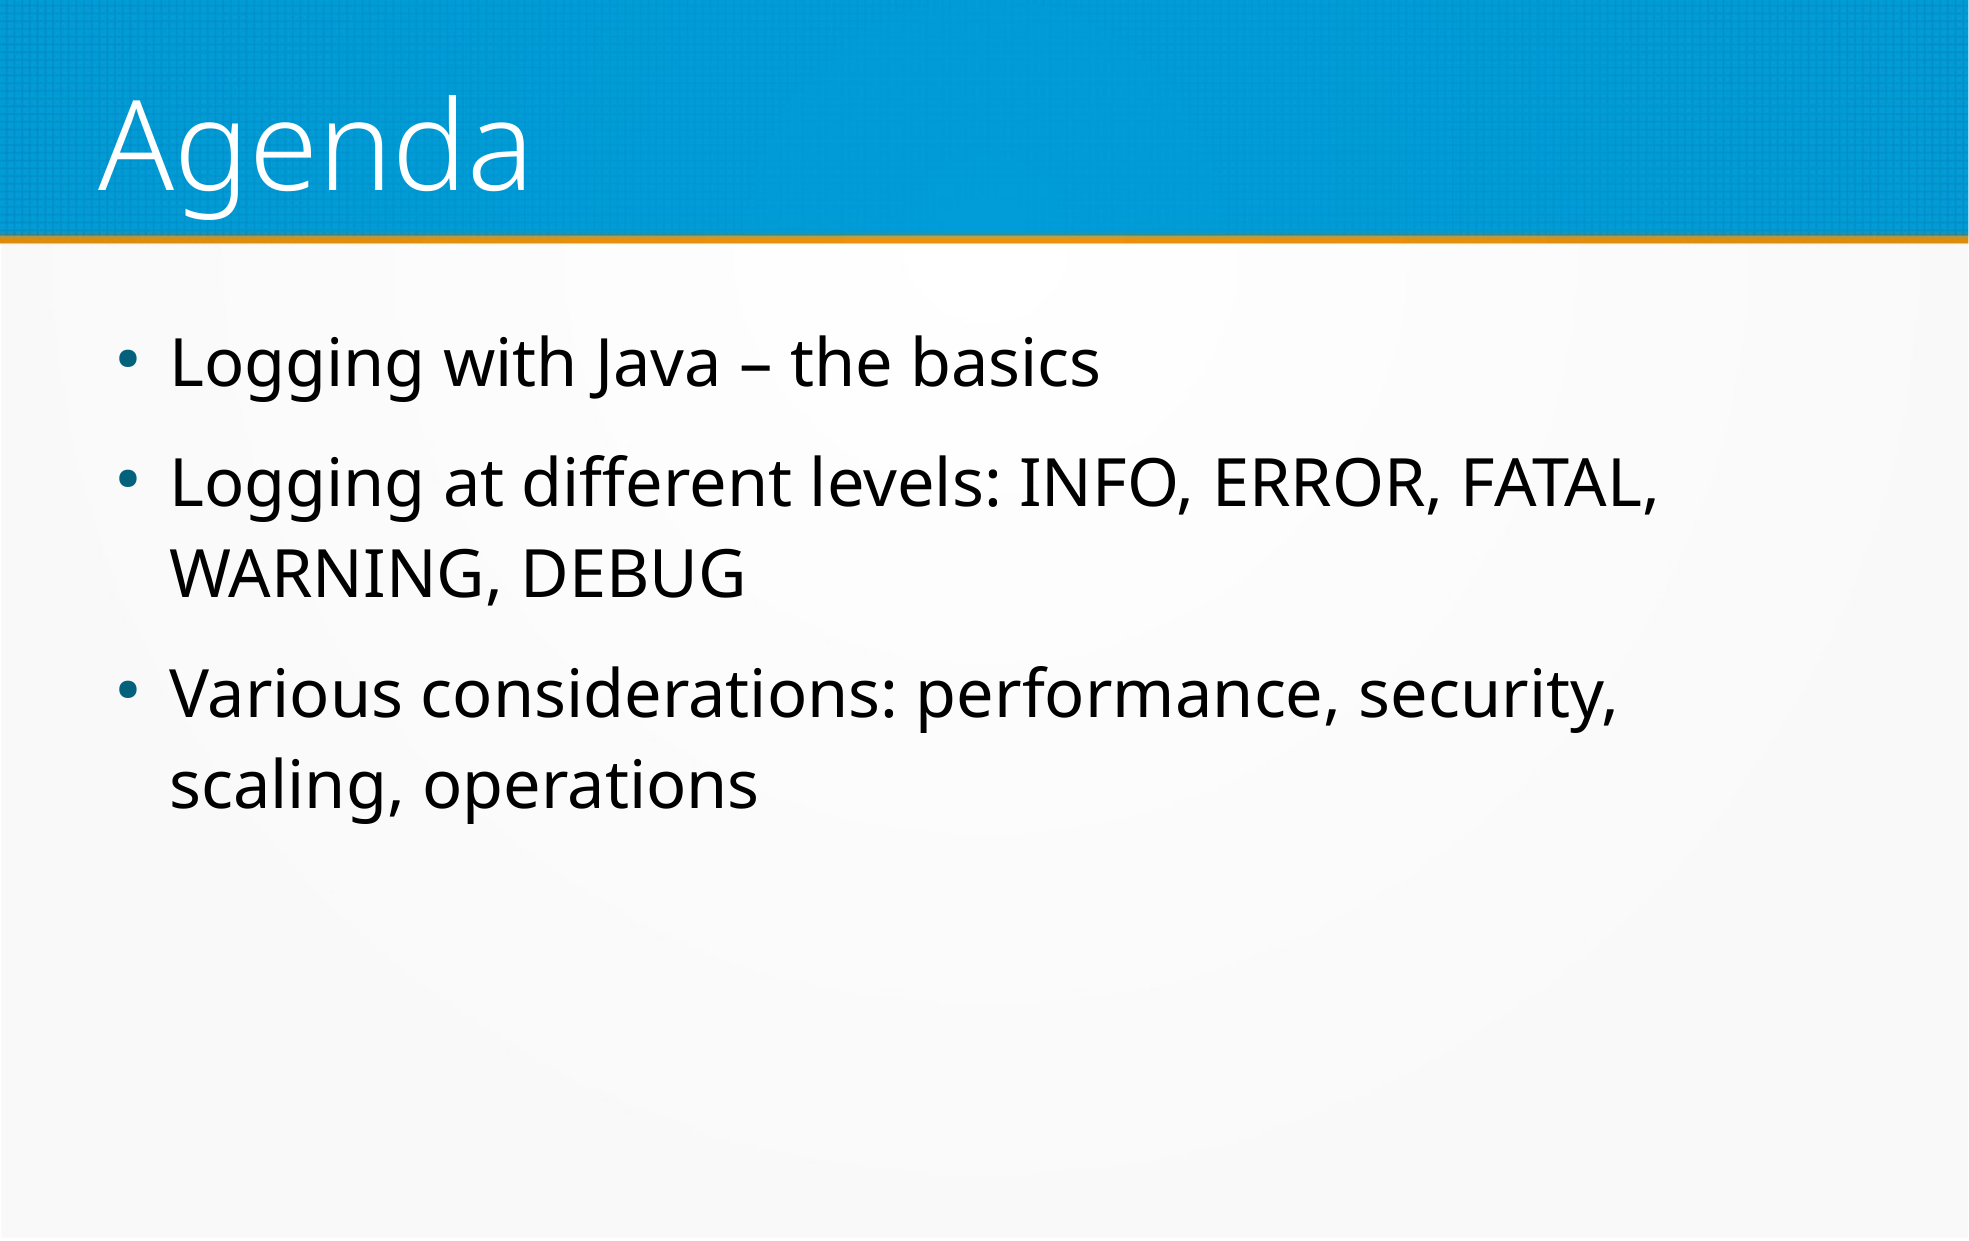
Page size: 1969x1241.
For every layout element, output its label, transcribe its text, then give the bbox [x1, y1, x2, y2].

title Agenda [98, 19, 1870, 227]
list Logging with Java – the basics Logging at different levels: INFO, ERROR, FATAL, WARNING, DEBUG Various considerations: performance, security, scaling, operations [98, 315, 1861, 1081]
picture [0, 233, 1969, 1241]
